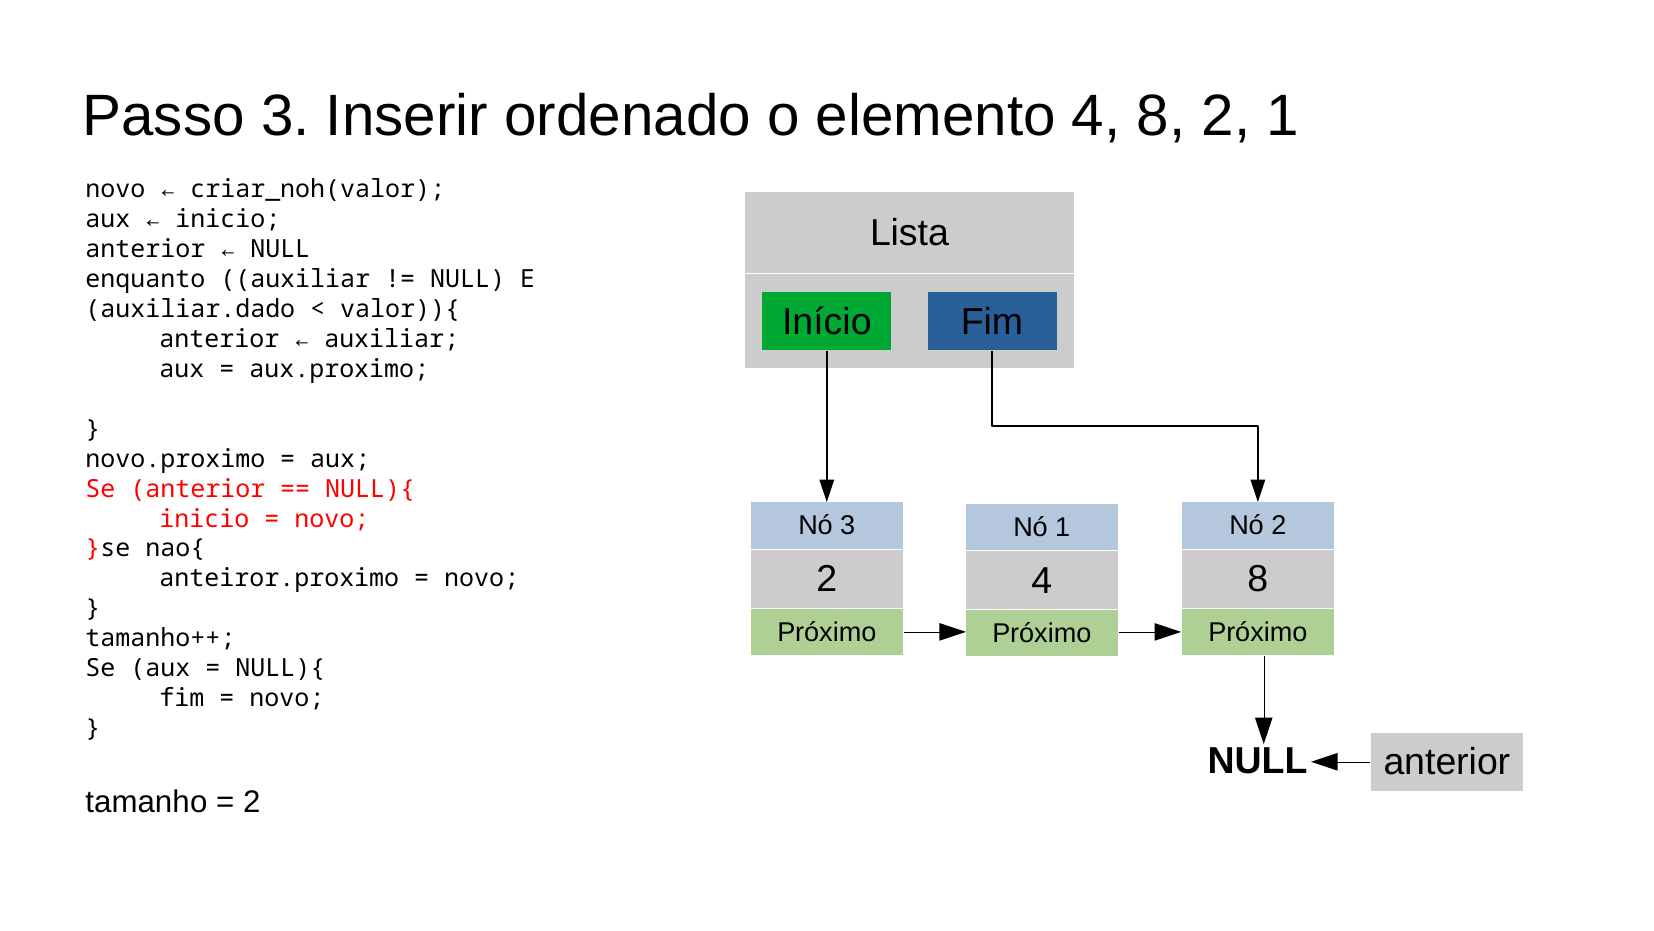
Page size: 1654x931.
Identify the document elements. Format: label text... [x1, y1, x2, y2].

text_box anterior [1370, 732, 1524, 792]
text_box NULL [1192, 732, 1323, 790]
text_box tamanho = 2 [70, 779, 276, 827]
text_box 2 [750, 550, 904, 608]
text_box Próximo [965, 609, 1119, 657]
text_box Início [761, 291, 892, 351]
text_box Nó 1 [965, 503, 1119, 551]
text_box Nó 3 [750, 501, 904, 550]
text_box 8 [1181, 550, 1335, 608]
text_box novo ← criar_noh(valor); aux ← inicio; anterior ← NULL enquanto ((auxiliar != NULL) E (auxiliar.dado < valor)){ anterior ← auxiliar; aux = aux.proximo; } novo.proximo = aux; Se (anterior == NULL){ inicio = novo; }se nao{ anteiror.proximo = novo; } tamanho++; Se (aux = NULL){ fim = novo; } [70, 165, 615, 779]
text_box Próximo [1181, 608, 1335, 656]
text_box 4 [965, 551, 1119, 609]
text_box Fim [927, 291, 1058, 351]
text_box Próximo [750, 608, 904, 656]
text_box Nó 2 [1181, 501, 1335, 550]
text_box Lista [744, 191, 1075, 273]
text_box [744, 273, 1075, 369]
title Passo 3. Inserir ordenado o elemento 4, 8, 2, 1 [82, 37, 1571, 193]
